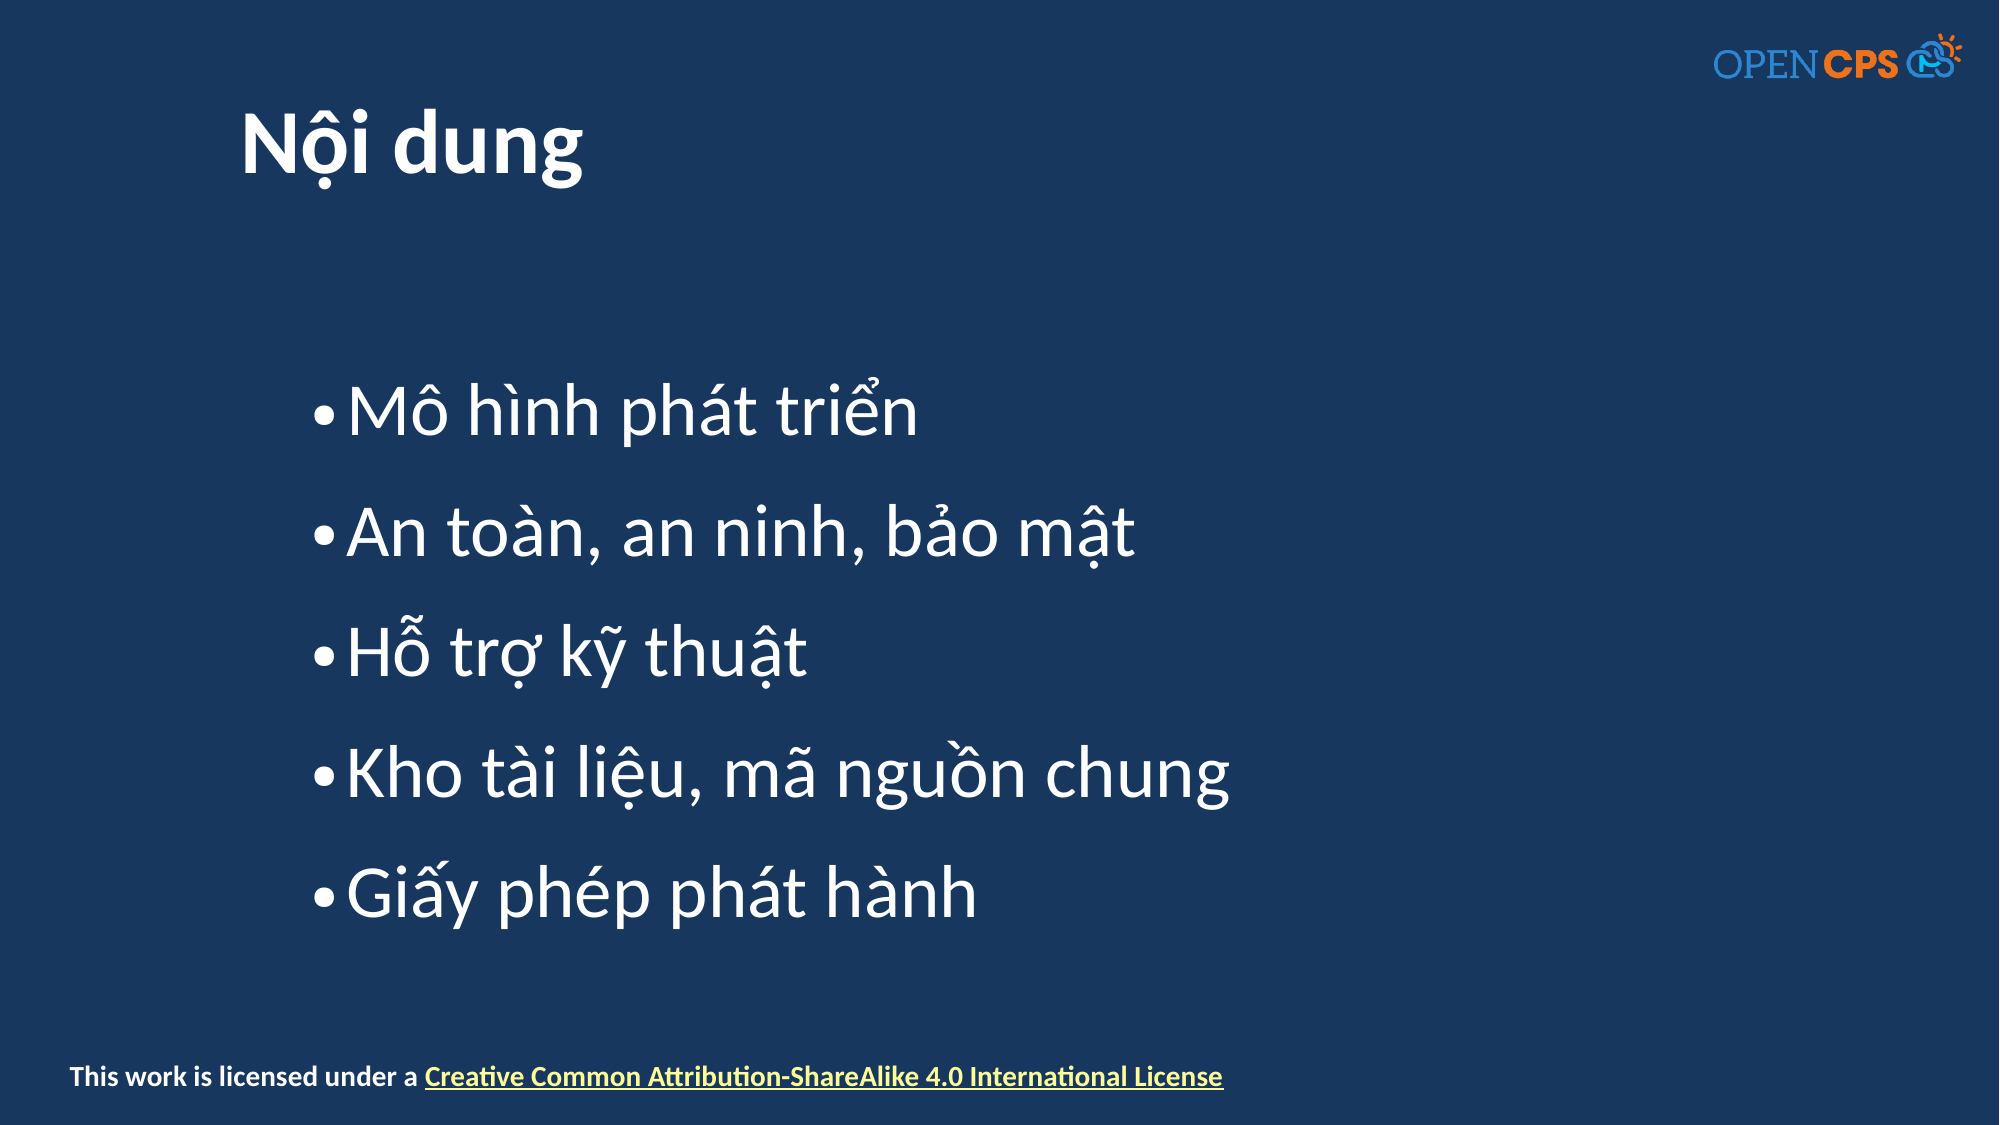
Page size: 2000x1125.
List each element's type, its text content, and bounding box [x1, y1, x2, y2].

text_box Nội dung Mô hình phát triển An toàn, an ninh, bảo mật Hỗ trợ kỹ thuật Kho tài liệu, mã nguồn chung Giấy phép phát hành [240, 104, 1696, 1003]
picture [1709, 29, 1966, 85]
text_box This work is licensed under a Creative Common Attribution-ShareAlike 4.0 International License [54, 1049, 1239, 1100]
